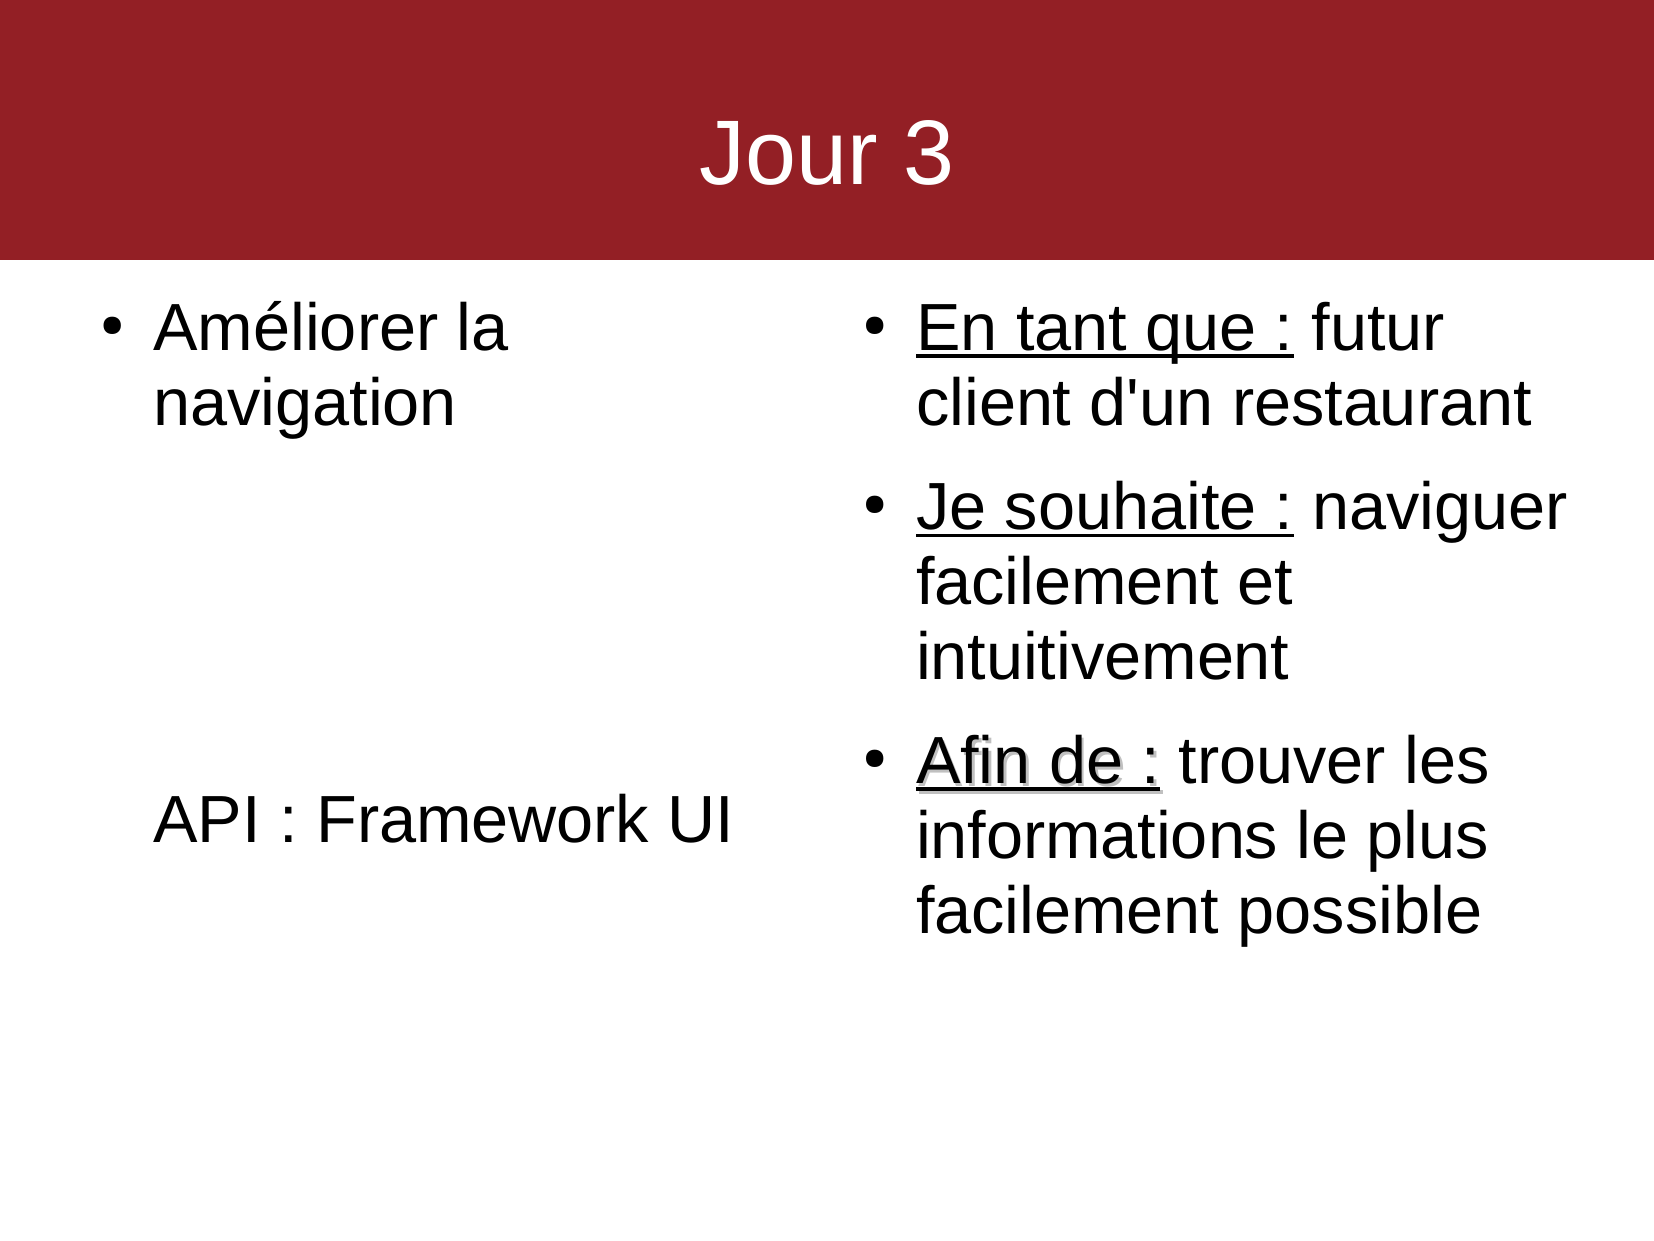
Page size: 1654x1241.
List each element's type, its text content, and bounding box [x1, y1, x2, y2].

list En tant que : futur client d'un restaurant Je souhaite : naviguer facilement et intuitivement Afin de : trouver les informations le plus facilement possible [845, 290, 1572, 1010]
text_box [0, 0, 1654, 260]
list Améliorer la navigation API : Framework UI [82, 290, 809, 1010]
title Jour 3 [82, 49, 1571, 257]
